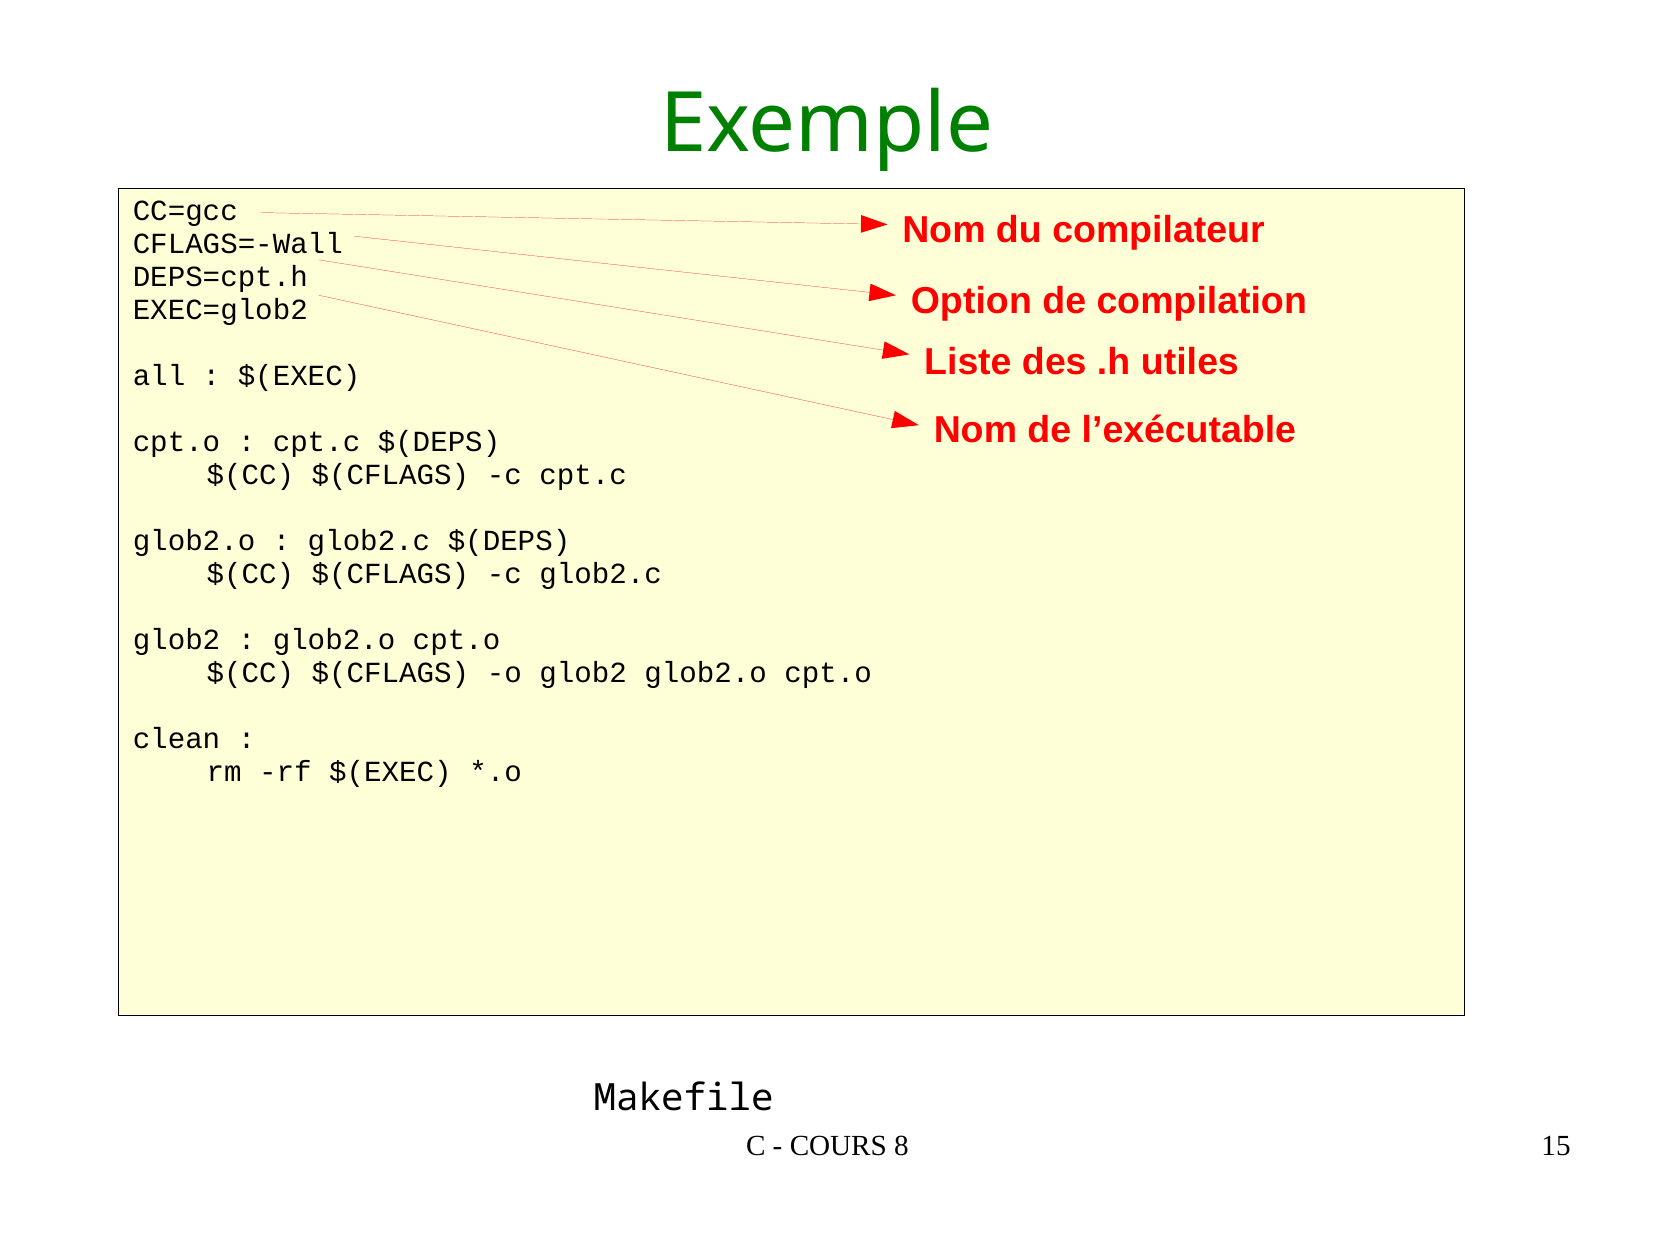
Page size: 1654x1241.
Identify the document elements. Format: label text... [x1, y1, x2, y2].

text_box Option de compilation [895, 271, 1323, 329]
text_box Liste des .h utiles [909, 332, 1255, 390]
title Exemple [82, 49, 1571, 189]
text_box Makefile [578, 1062, 1075, 1121]
text_box Nom de l’exécutable [918, 401, 1312, 459]
text_box Nom du compilateur [887, 201, 1281, 259]
text_box CC=gcc CFLAGS=-Wall DEPS=cpt.h EXEC=glob2 all : $(EXEC) cpt.o : cpt.c $(DEPS) $(CC) $(CFLAGS) -c cpt.c glob2.o : glob2.c $(DEPS) $(CC) $(CFLAGS) -c glob2.c glob2 : glob2.o cpt.o $(CC) $(CFLAGS) -o glob2 glob2.o cpt.o clean : rm -rf $(EXEC) *.o [118, 188, 1465, 1016]
